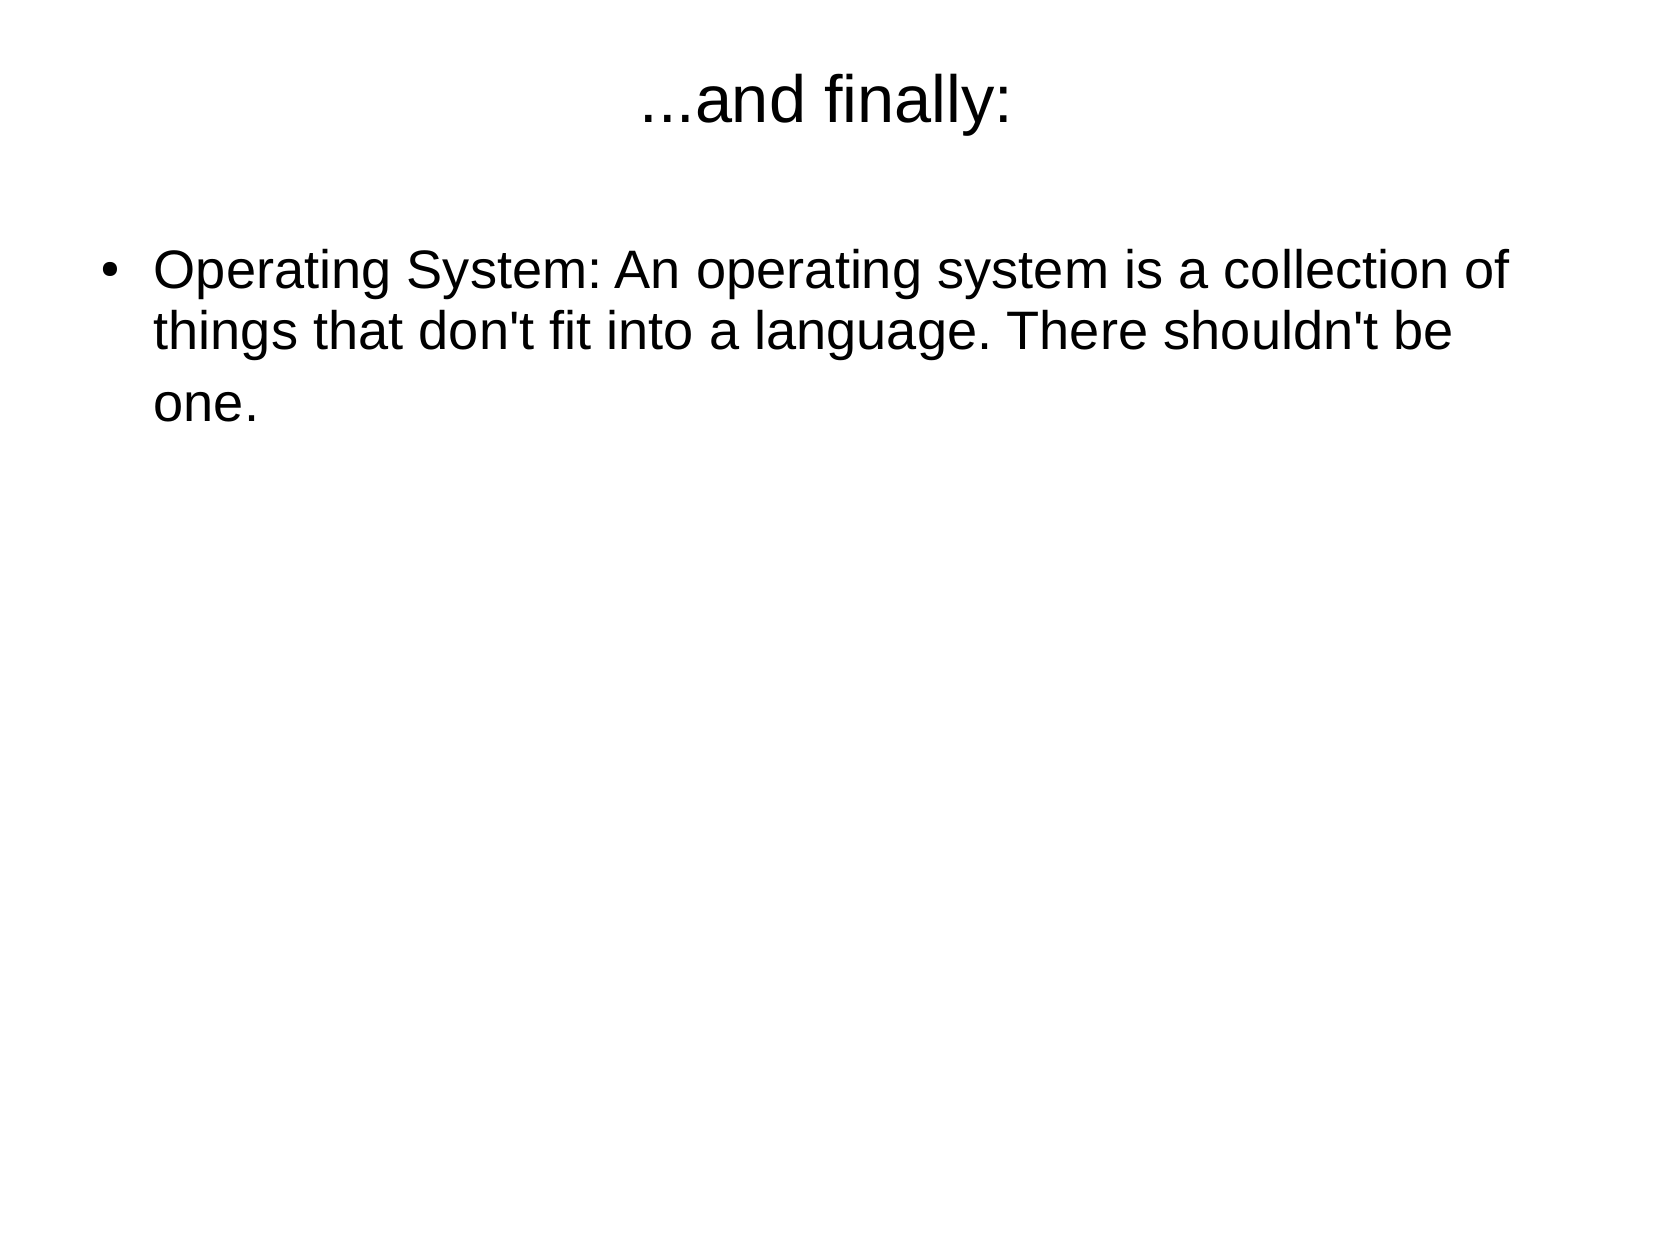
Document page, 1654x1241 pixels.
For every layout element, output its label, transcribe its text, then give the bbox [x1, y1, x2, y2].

title ...and finally: [82, 49, 1571, 151]
list Operating System: An operating system is a collection of things that don't fit into a language. There shouldn't be one. [82, 240, 1571, 460]
